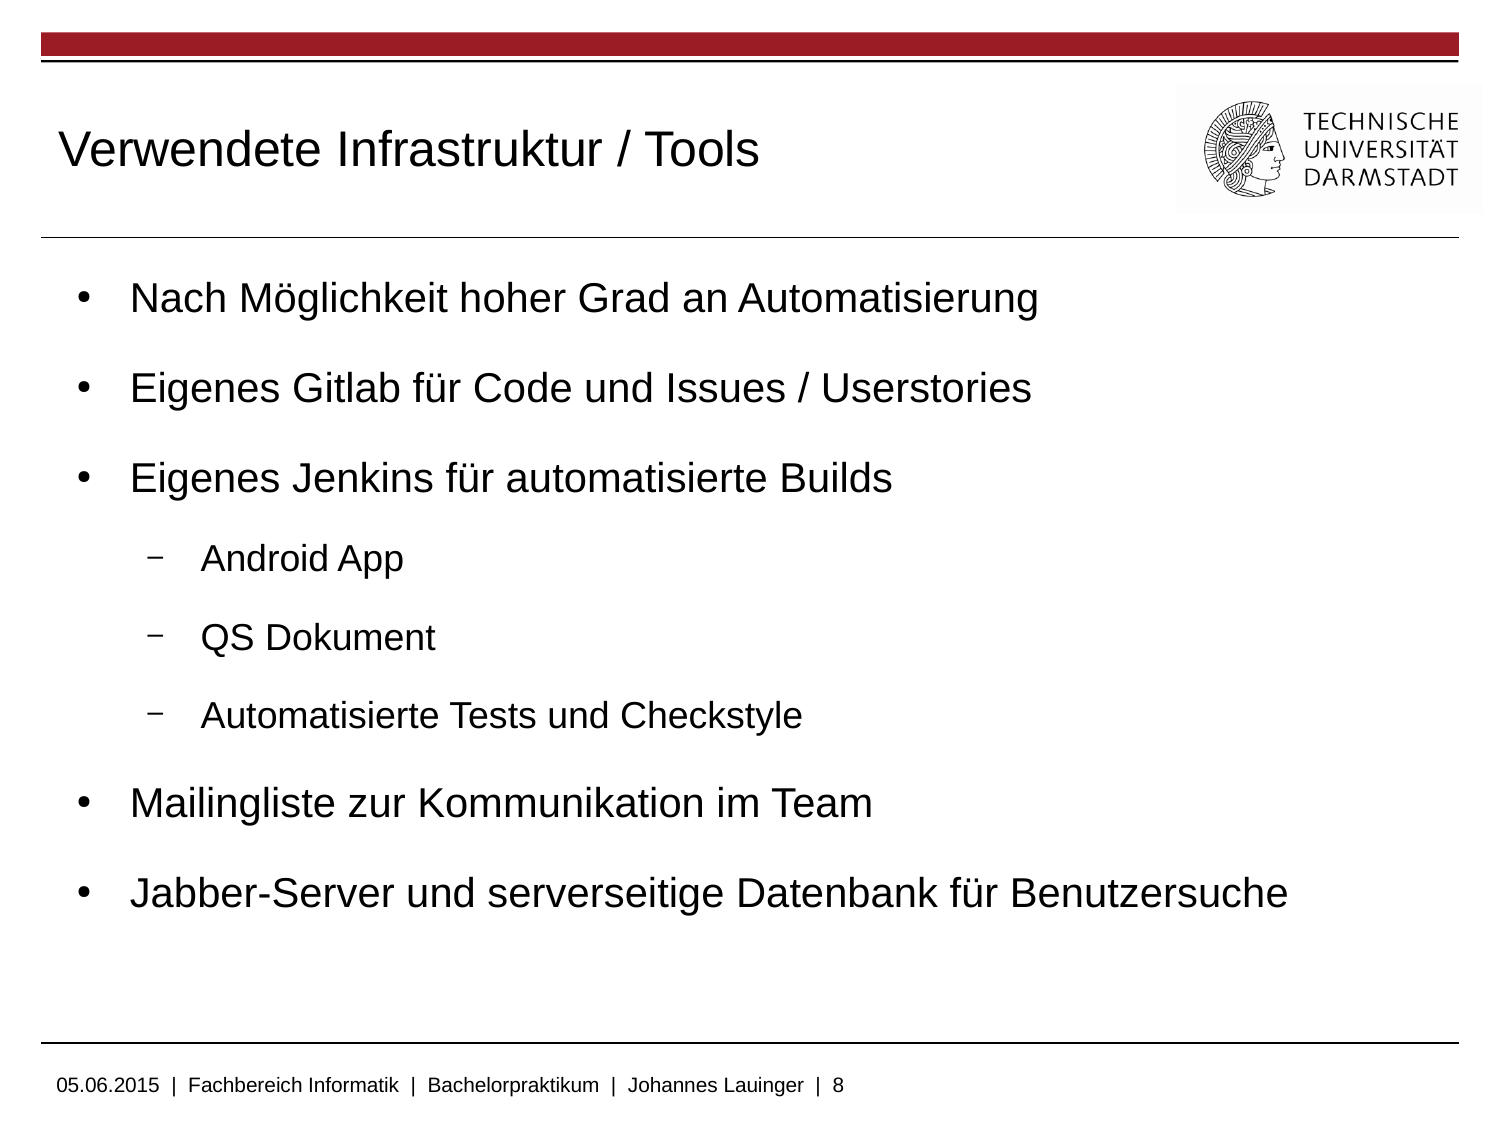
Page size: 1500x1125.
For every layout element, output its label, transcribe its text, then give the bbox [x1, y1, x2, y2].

title Verwendete Infrastruktur / Tools [58, 80, 1149, 218]
picture [1175, 84, 1483, 214]
list Nach Möglichkeit hoher Grad an Automatisierung Eigenes Gitlab für Code und Issues / Userstories Eigenes Jenkins für automatisierte Builds Android App QS Dokument Automatisierte Tests und Checkstyle Mailingliste zur Kommunikation im Team Jabber-Server und serverseitige Datenbank für Benutzersuche [58, 261, 1441, 1008]
